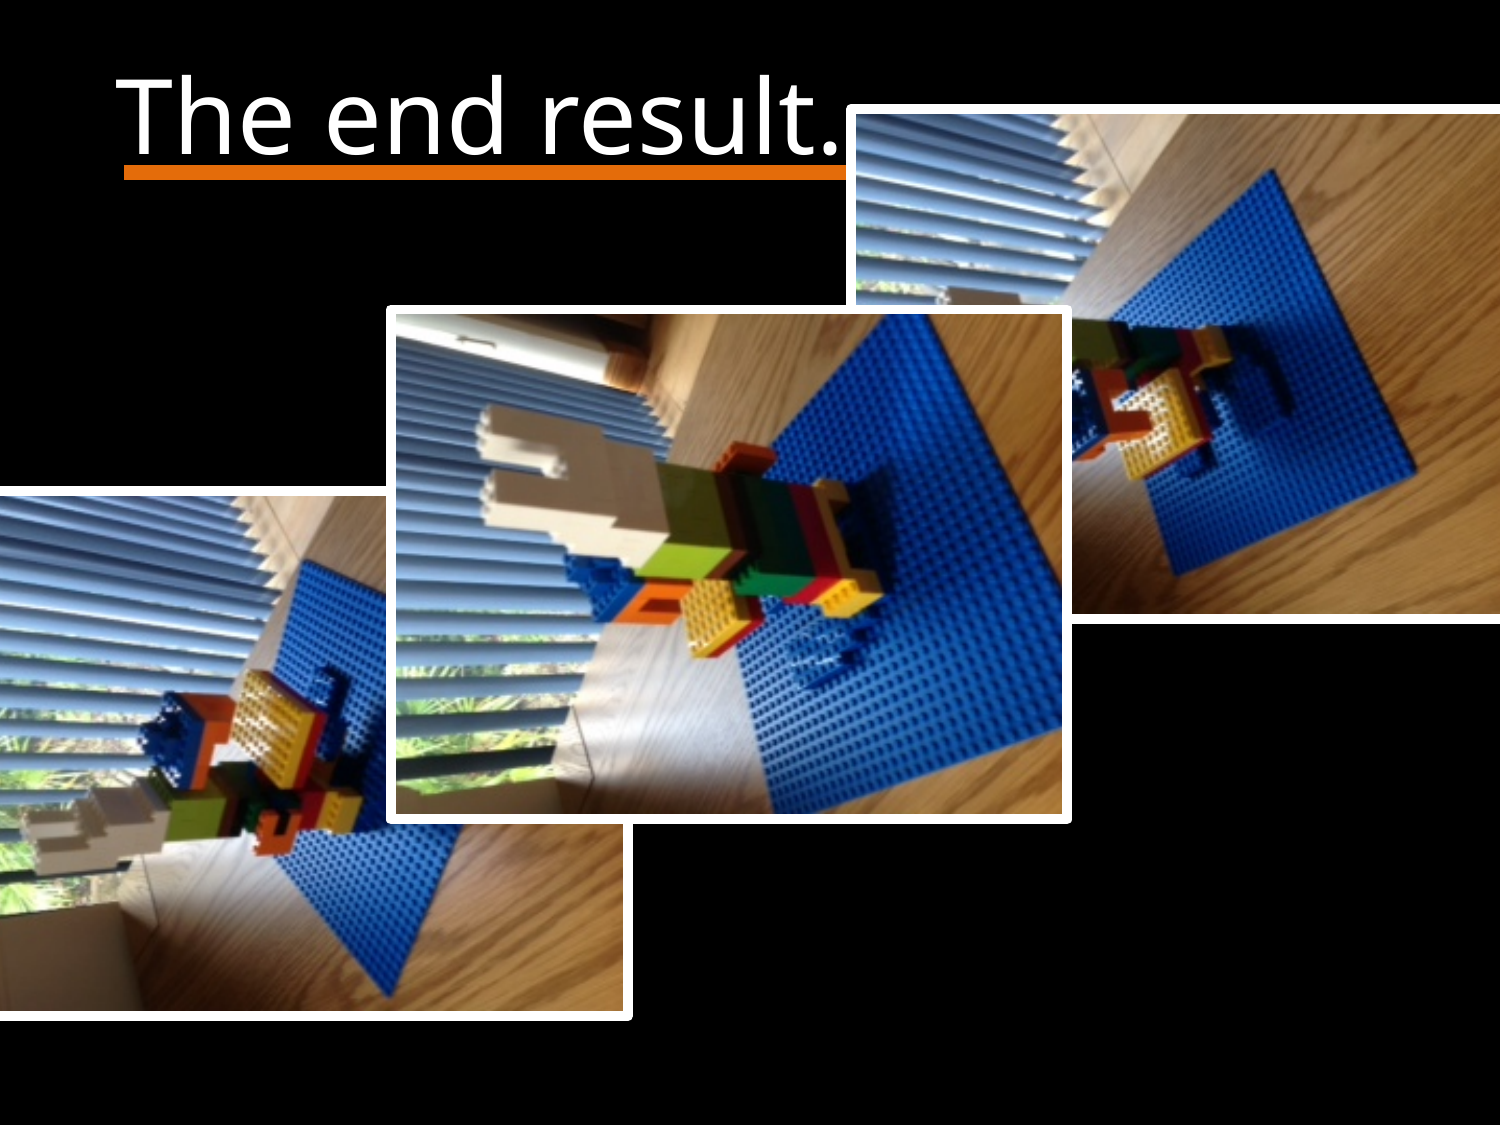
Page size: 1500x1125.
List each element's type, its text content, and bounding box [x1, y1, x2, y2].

picture [856, 113, 1500, 614]
picture [0, 495, 623, 1012]
text_box The end result… [100, 42, 1400, 185]
picture [395, 314, 1063, 815]
